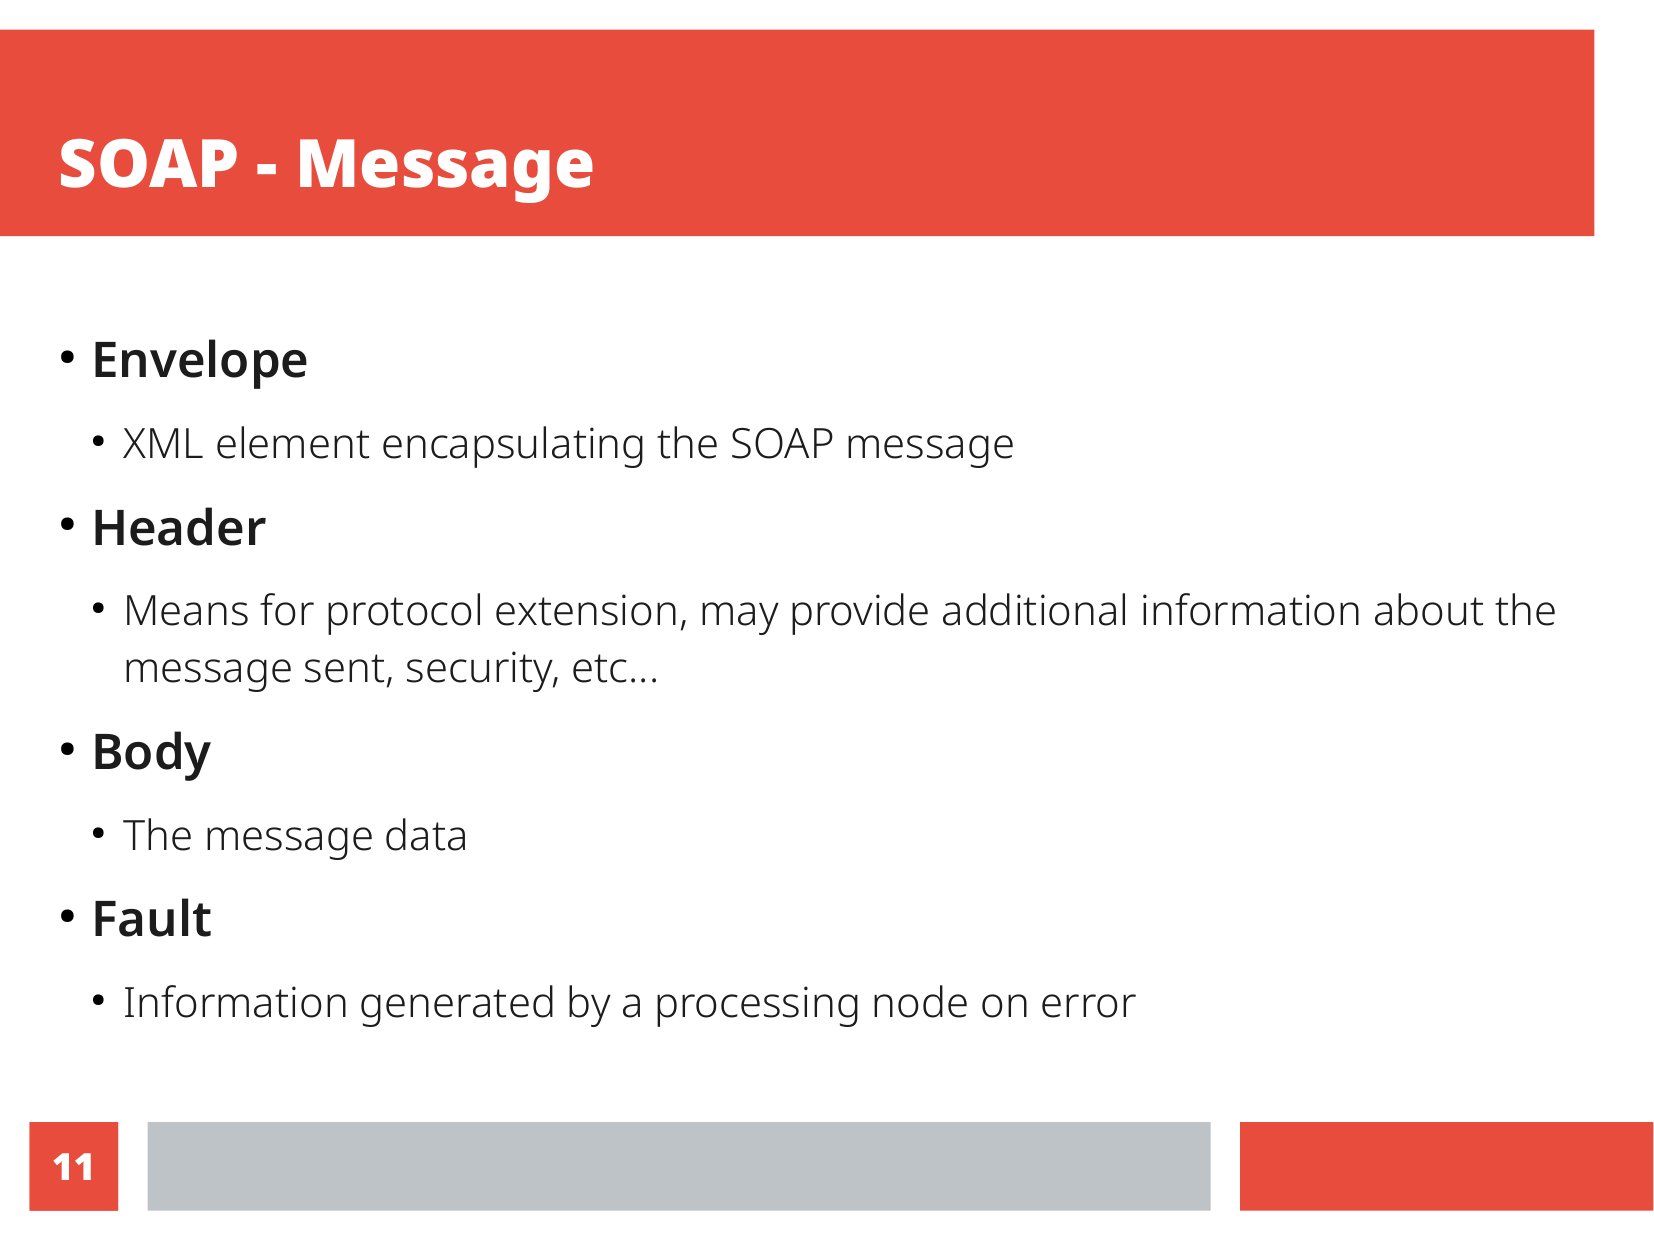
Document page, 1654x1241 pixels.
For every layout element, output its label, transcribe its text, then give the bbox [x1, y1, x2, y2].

list Envelope XML element encapsulating the SOAP message Header Means for protocol extension, may provide additional information about the message sent, security, etc... Body The message data Fault Information generated by a processing node on error [59, 324, 1565, 1093]
title SOAP - Message [59, 59, 1595, 207]
